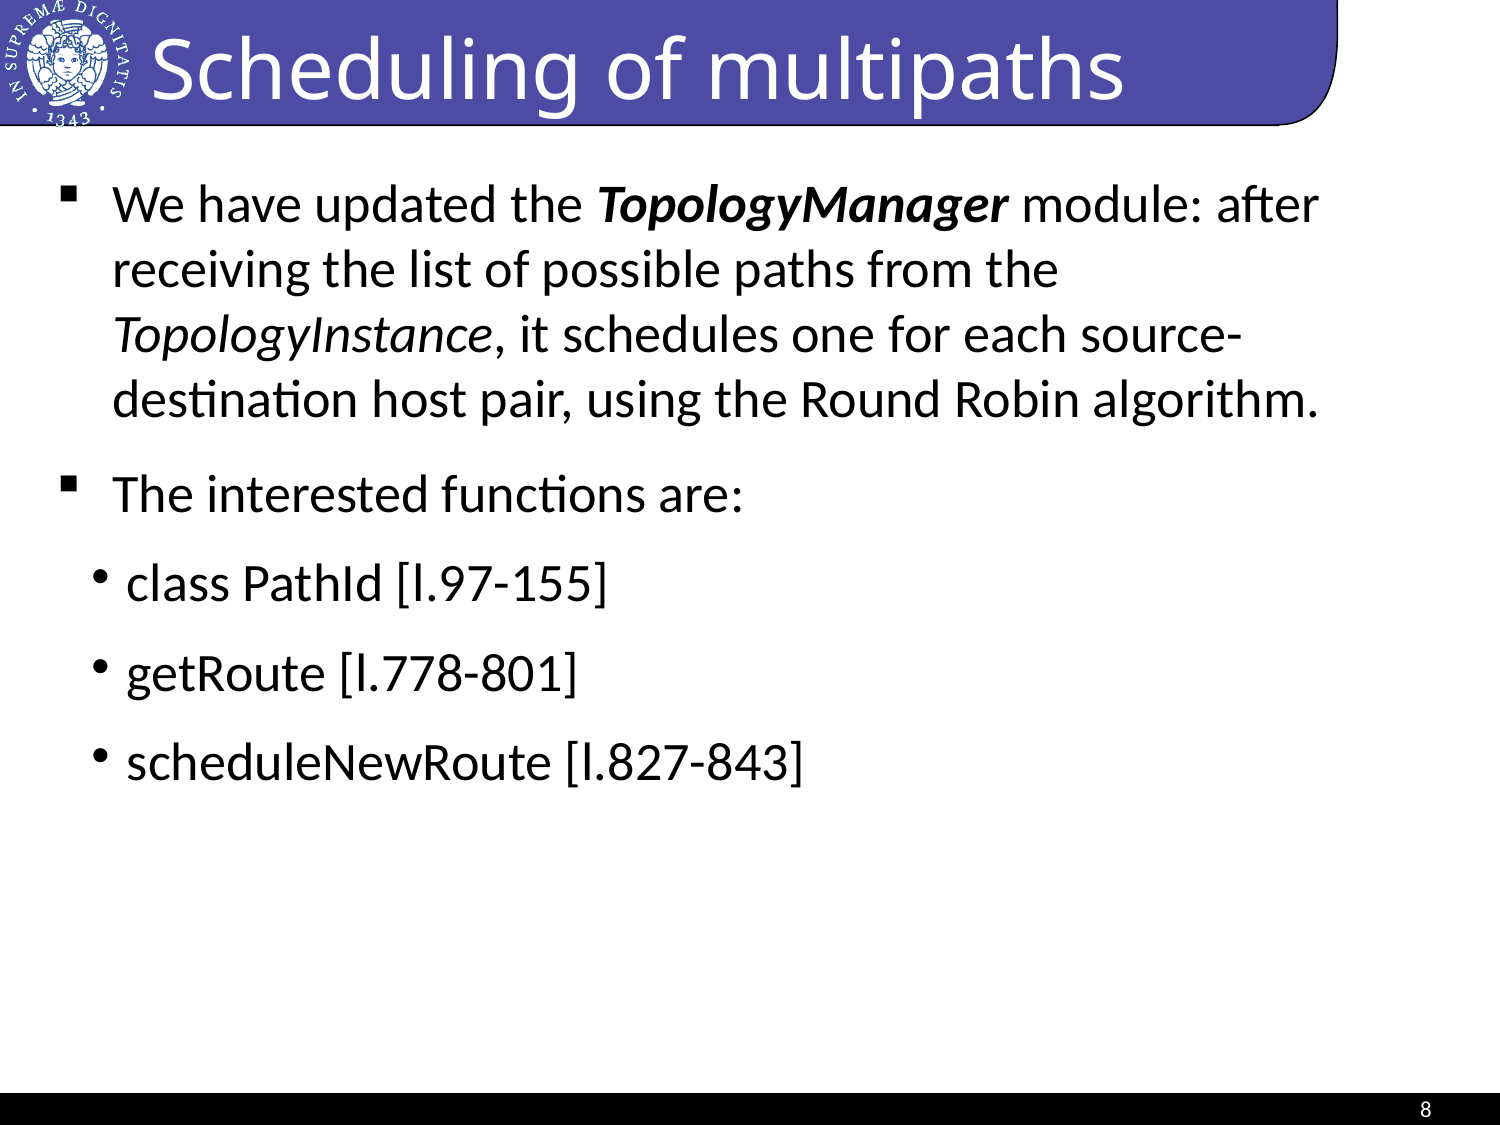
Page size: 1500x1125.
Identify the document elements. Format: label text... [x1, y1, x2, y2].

text_box <numero> [2, 1086, 1500, 1125]
text_box We have updated the TopologyManager module: after receiving the list of possible paths from the TopologyInstance, it schedules one for each source-destination host pair, using the Round Robin algorithm. The interested functions are: class PathId [l.97-155] getRoute [l.778-801] scheduleNewRoute [l.827-843] [41, 160, 1459, 1086]
text_box Scheduling of multipaths [135, 7, 1341, 126]
picture [2, 0, 133, 130]
